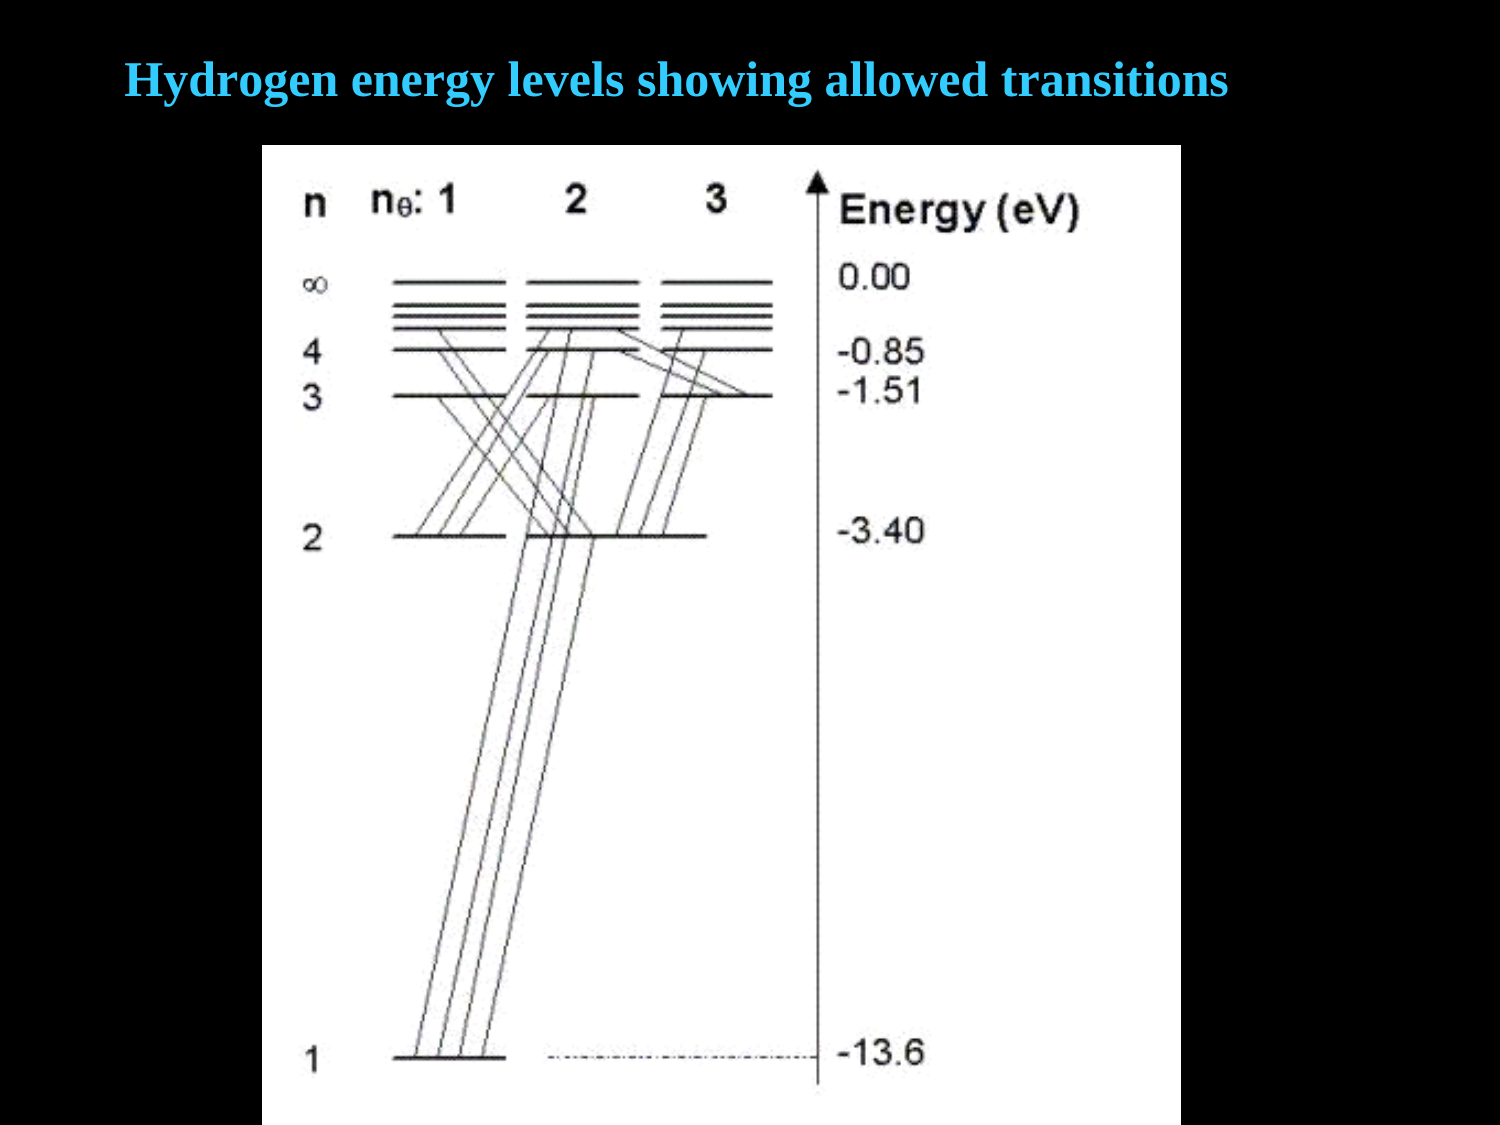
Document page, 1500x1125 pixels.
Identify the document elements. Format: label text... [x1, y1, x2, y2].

picture [262, 145, 1183, 1125]
text_box Hydrogen energy levels showing allowed transitions [109, 44, 1245, 115]
